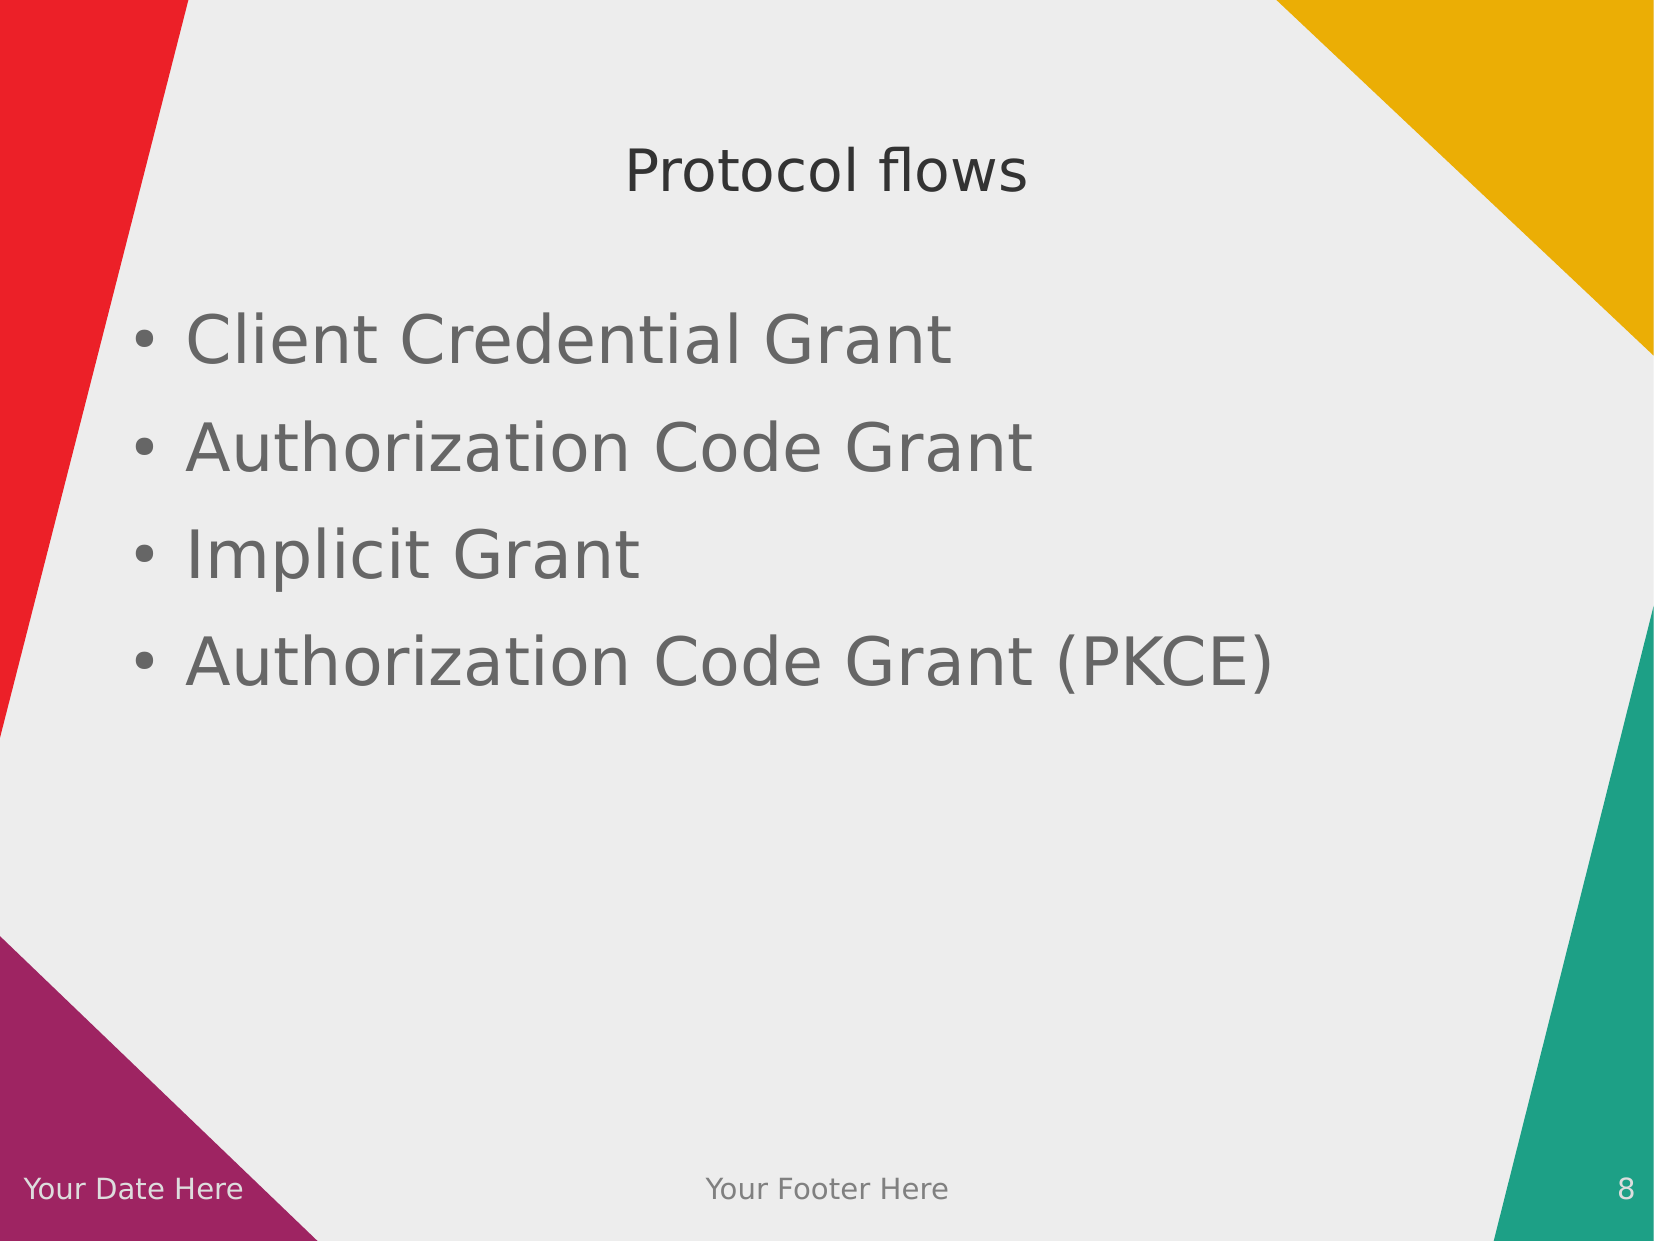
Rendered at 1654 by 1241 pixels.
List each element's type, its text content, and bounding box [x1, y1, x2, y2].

list Client Credential Grant Authorization Code Grant Implicit Grant Authorization Code Grant (PKCE) [114, 302, 1539, 1033]
title Protocol flows [114, 73, 1539, 271]
